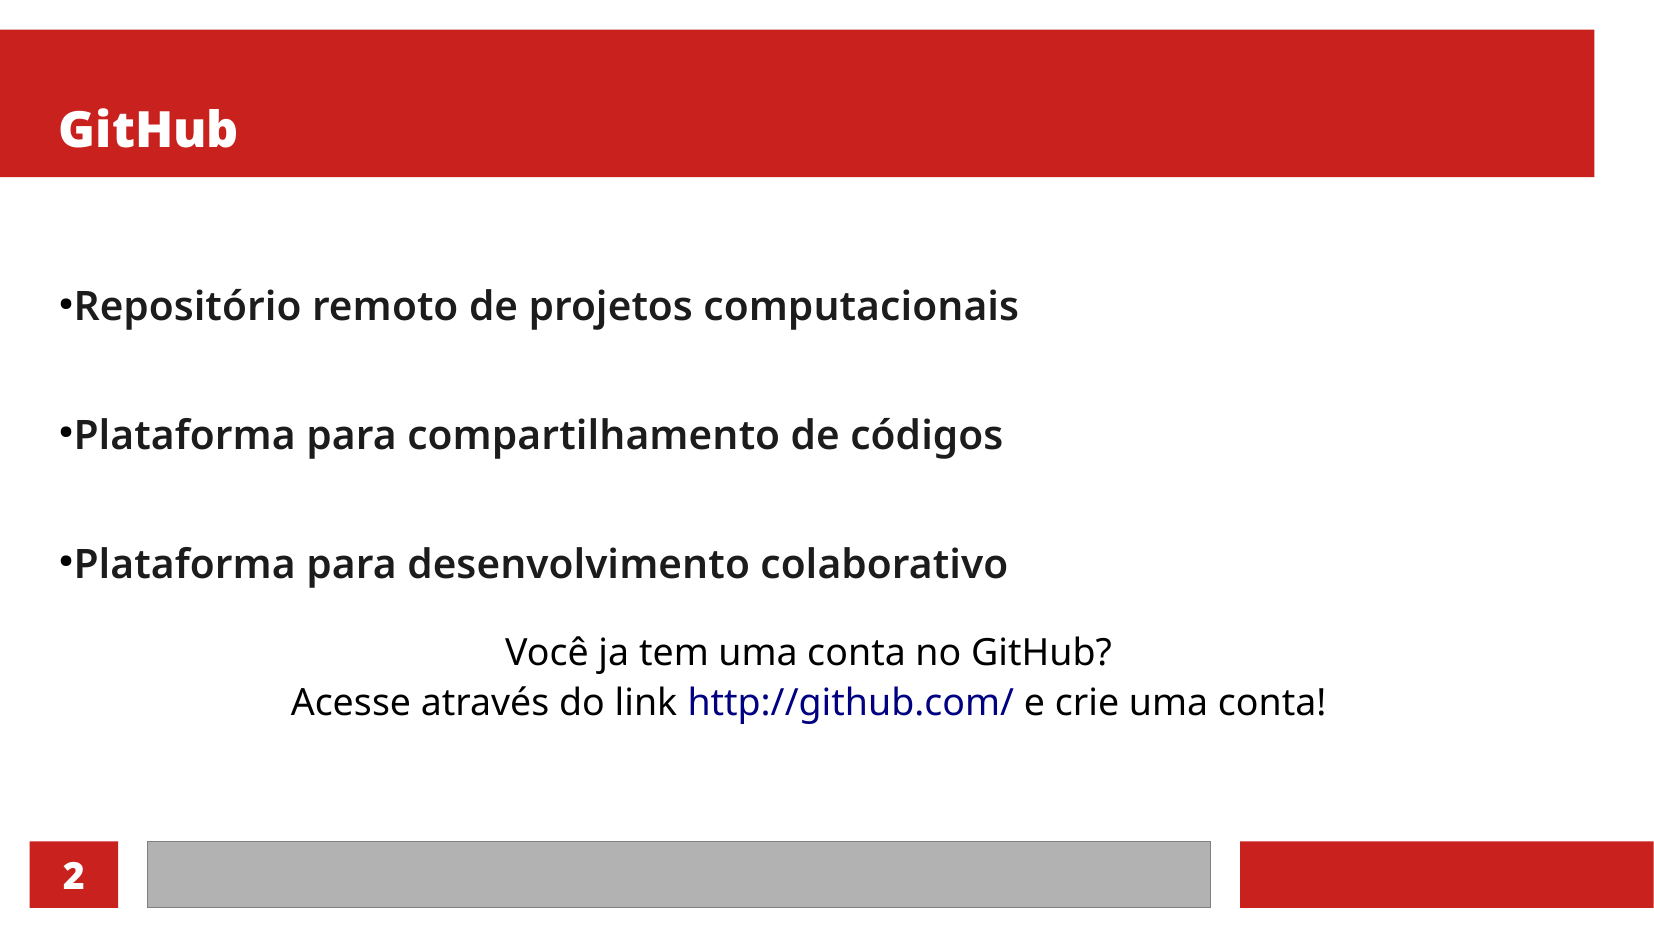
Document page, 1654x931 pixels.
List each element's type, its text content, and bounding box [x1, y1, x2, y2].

title GitHub [59, 44, 1595, 163]
text_box Você ja tem uma conta no GitHub? Acesse através do link http://github.com/ e crie uma conta! [276, 617, 1423, 720]
list Repositório remoto de projetos computacionais Plataforma para compartilhamento de códigos Plataforma para desenvolvimento colaborativo [59, 221, 1565, 798]
